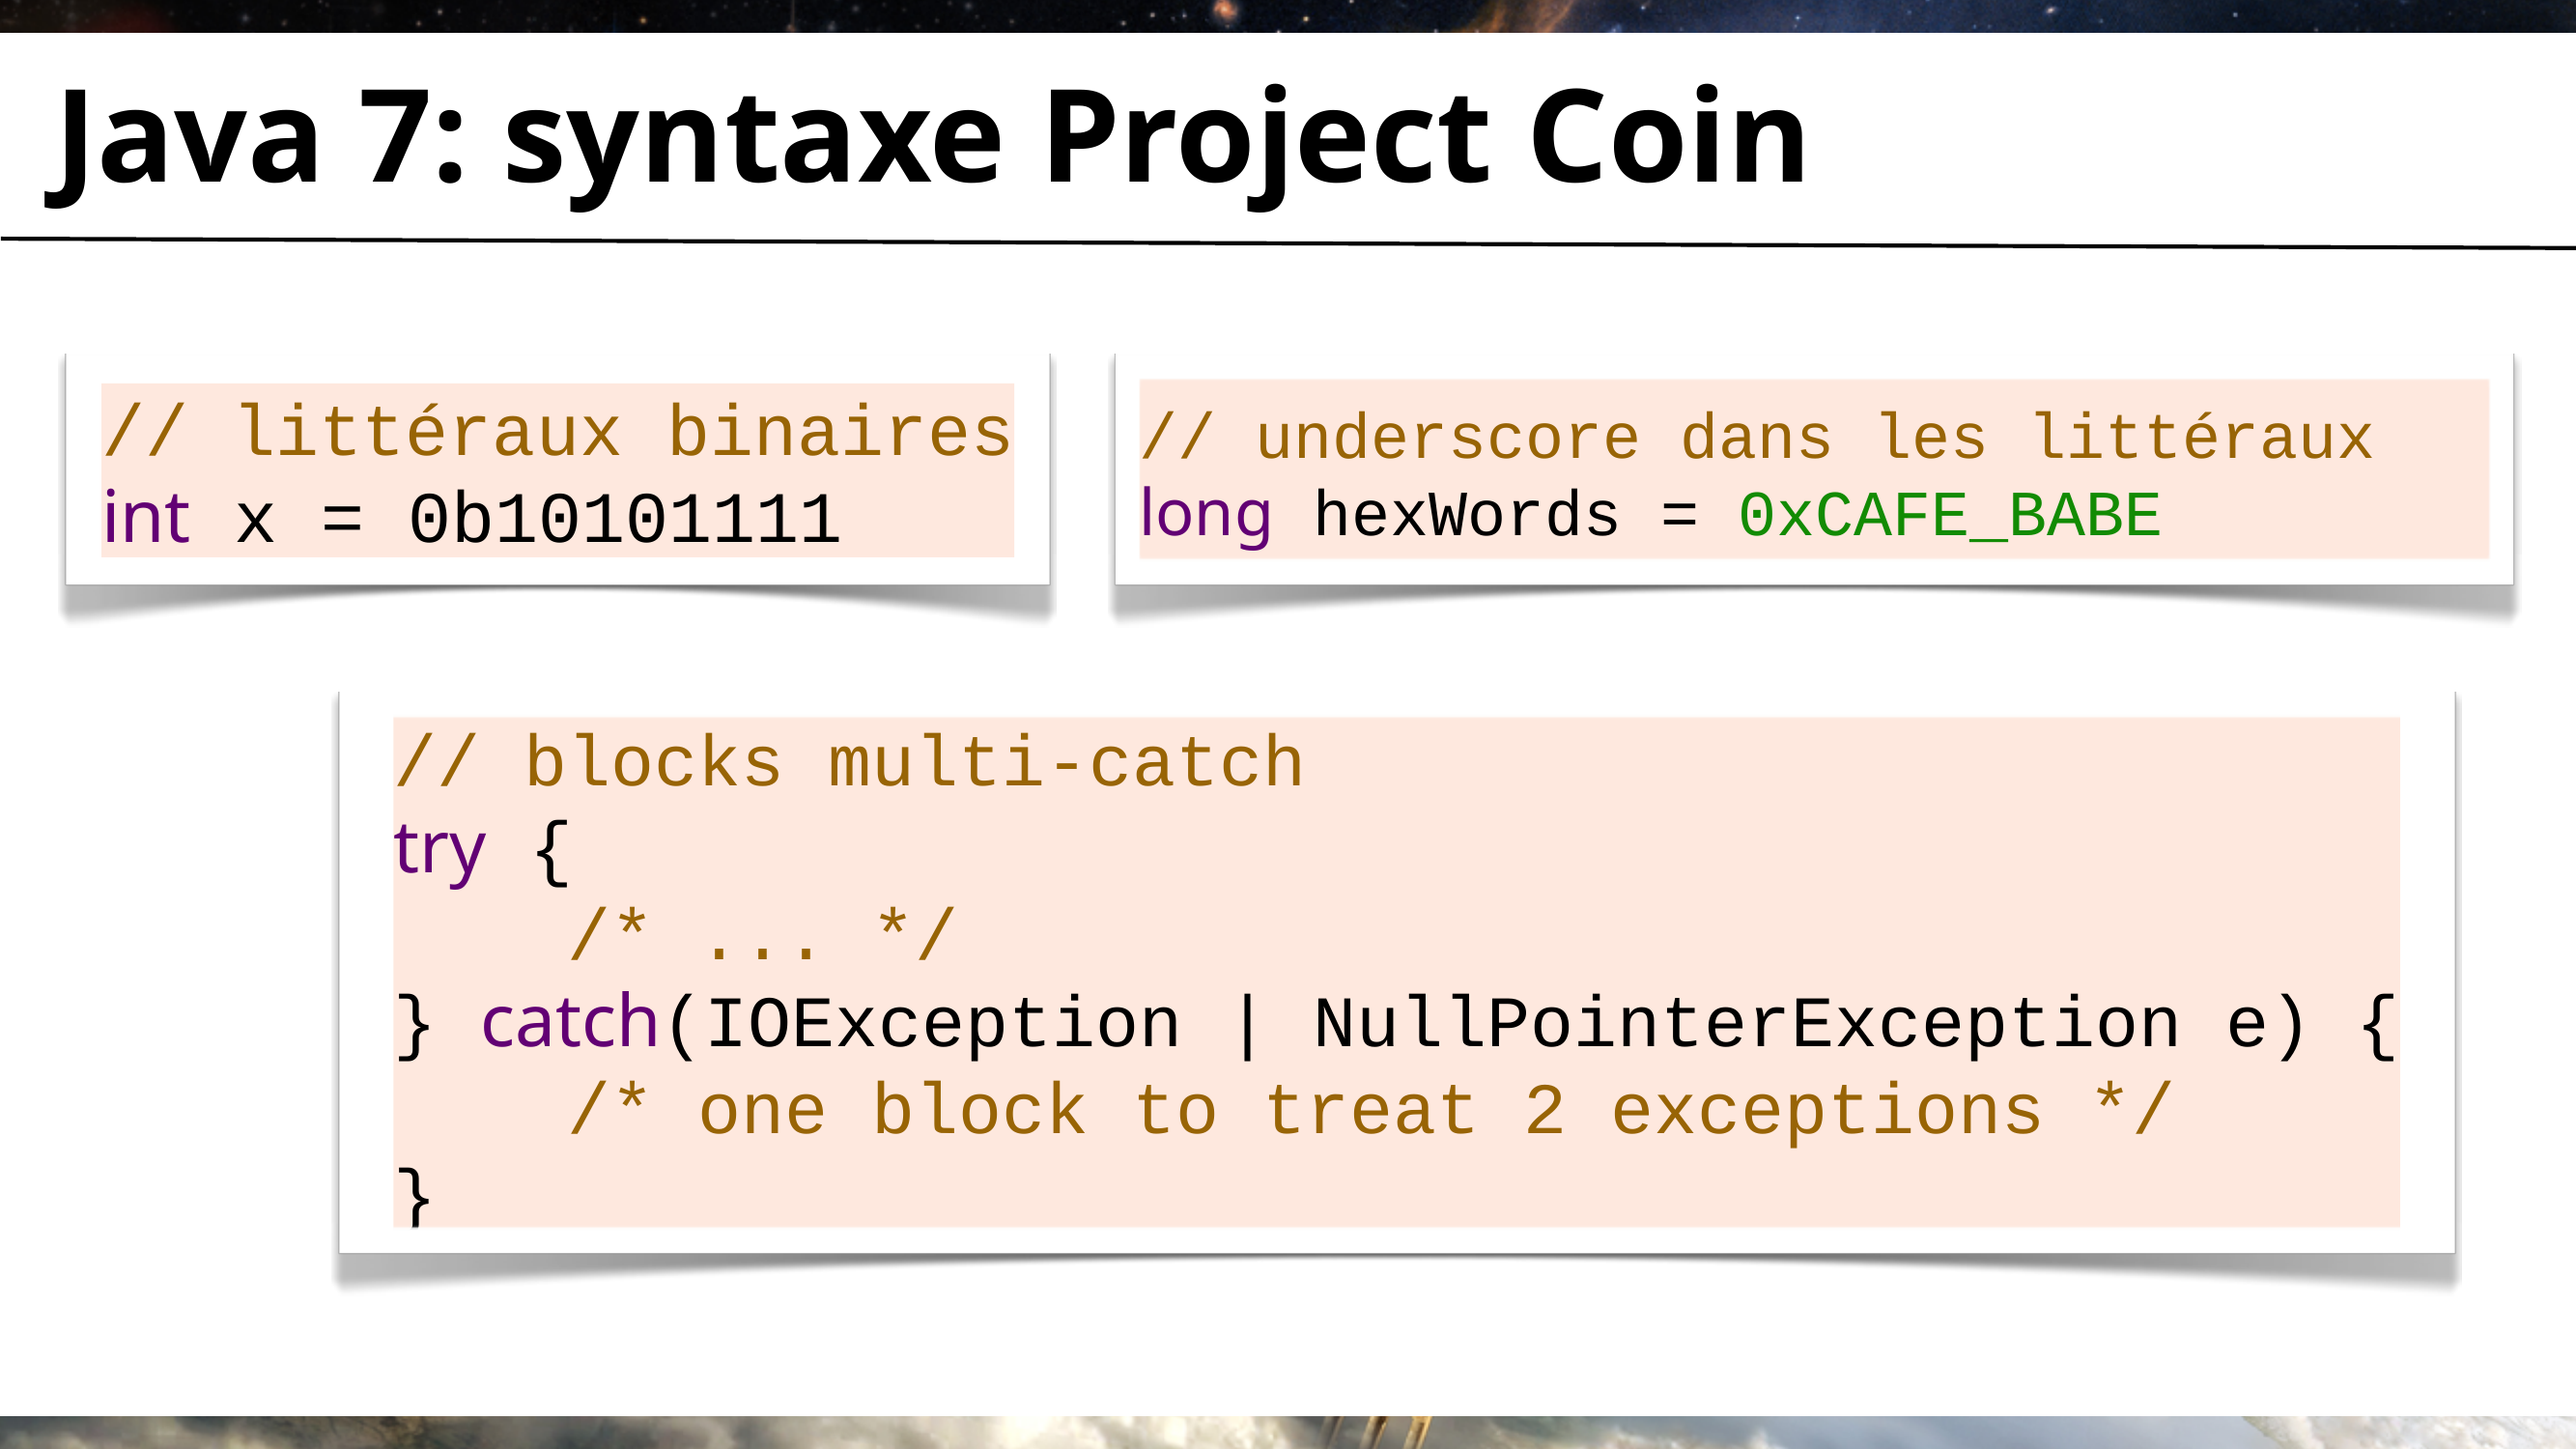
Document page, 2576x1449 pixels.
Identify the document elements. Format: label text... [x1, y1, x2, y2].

picture [0, 1416, 2576, 1449]
picture [331, 692, 2462, 1296]
picture [58, 354, 1057, 628]
title Java 7: syntaxe Project Coin [45, 12, 2528, 250]
picture [1108, 354, 2522, 628]
picture [0, 0, 2576, 33]
